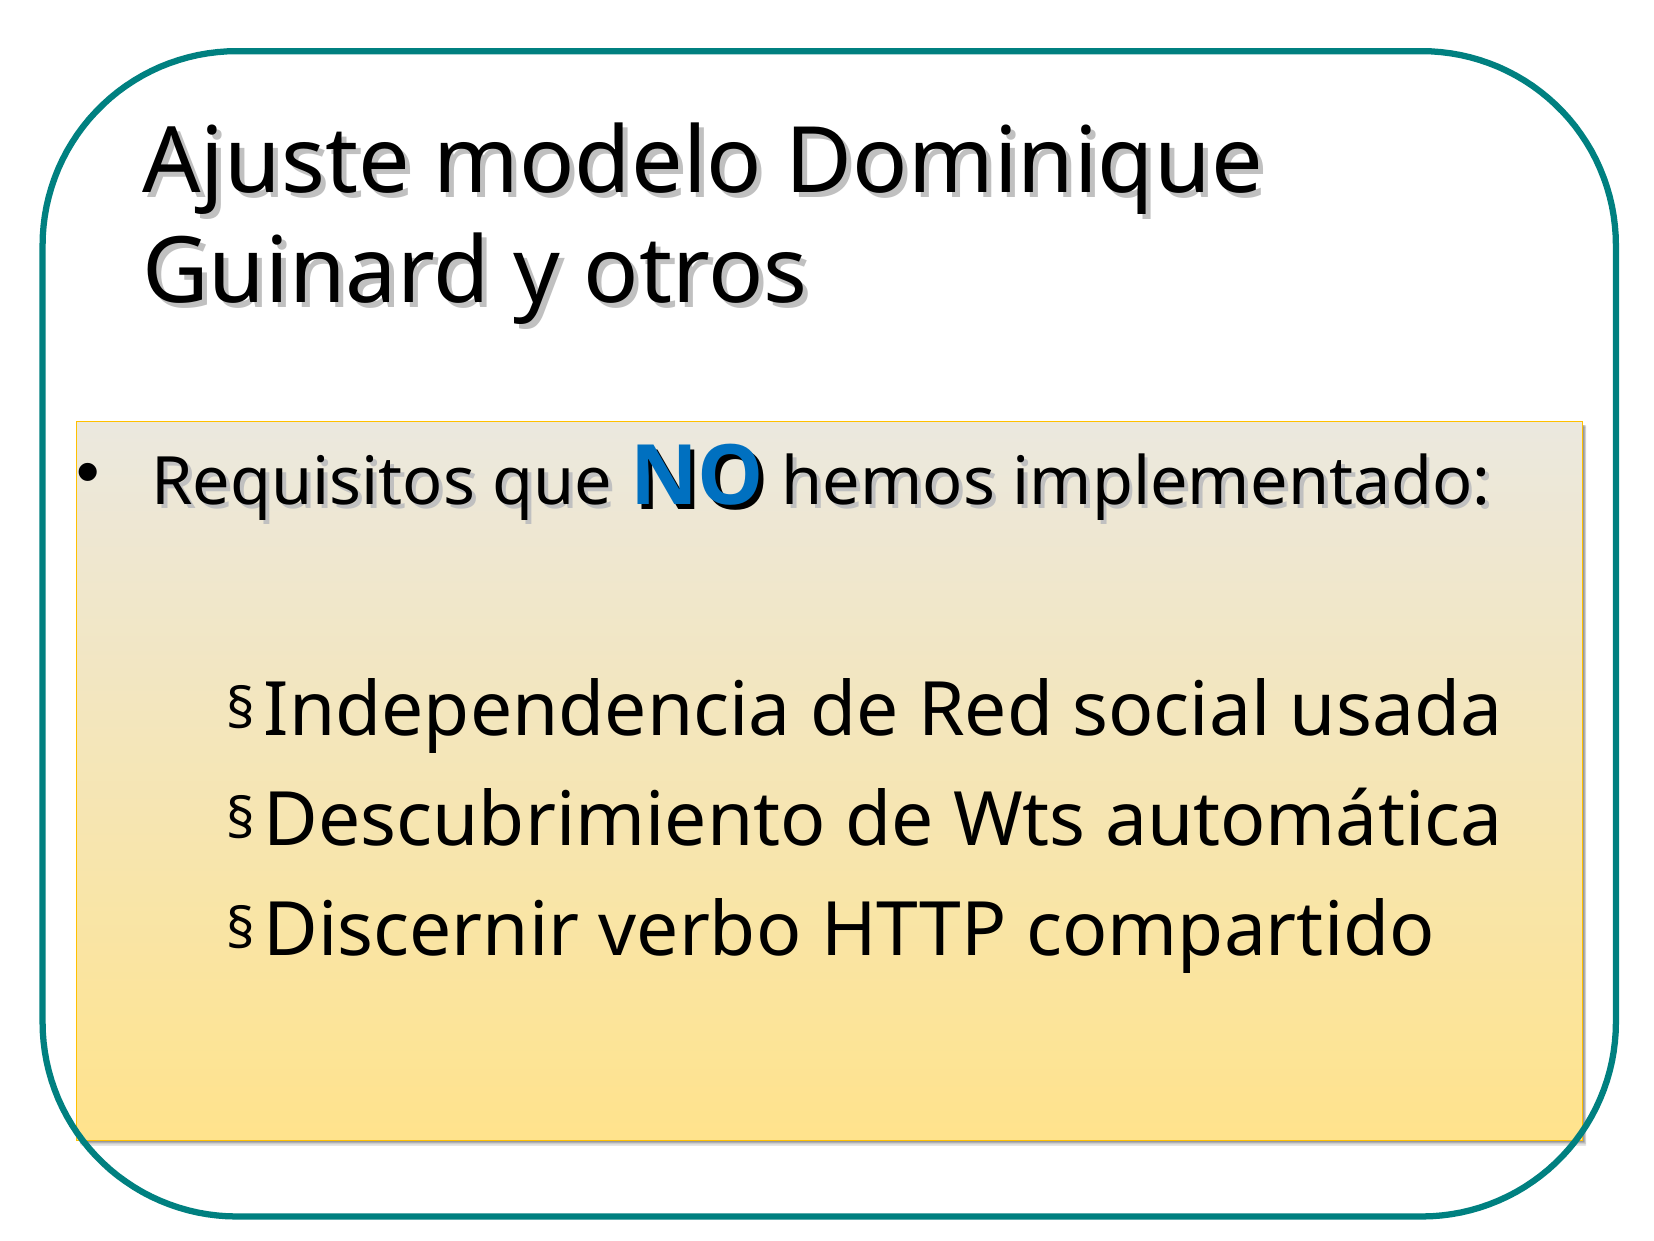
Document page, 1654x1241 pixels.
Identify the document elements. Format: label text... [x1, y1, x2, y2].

list Requisitos que NO hemos implementado: Independencia de Red social usada Descubrimiento de Wts automática Discernir verbo HTTP compartido [76, 421, 1583, 1141]
title Ajuste modelo Dominique Guinard y otros [142, 99, 1612, 322]
title Ajuste modelo Dominique Guinard y otros [1556, 99, 1631, 322]
